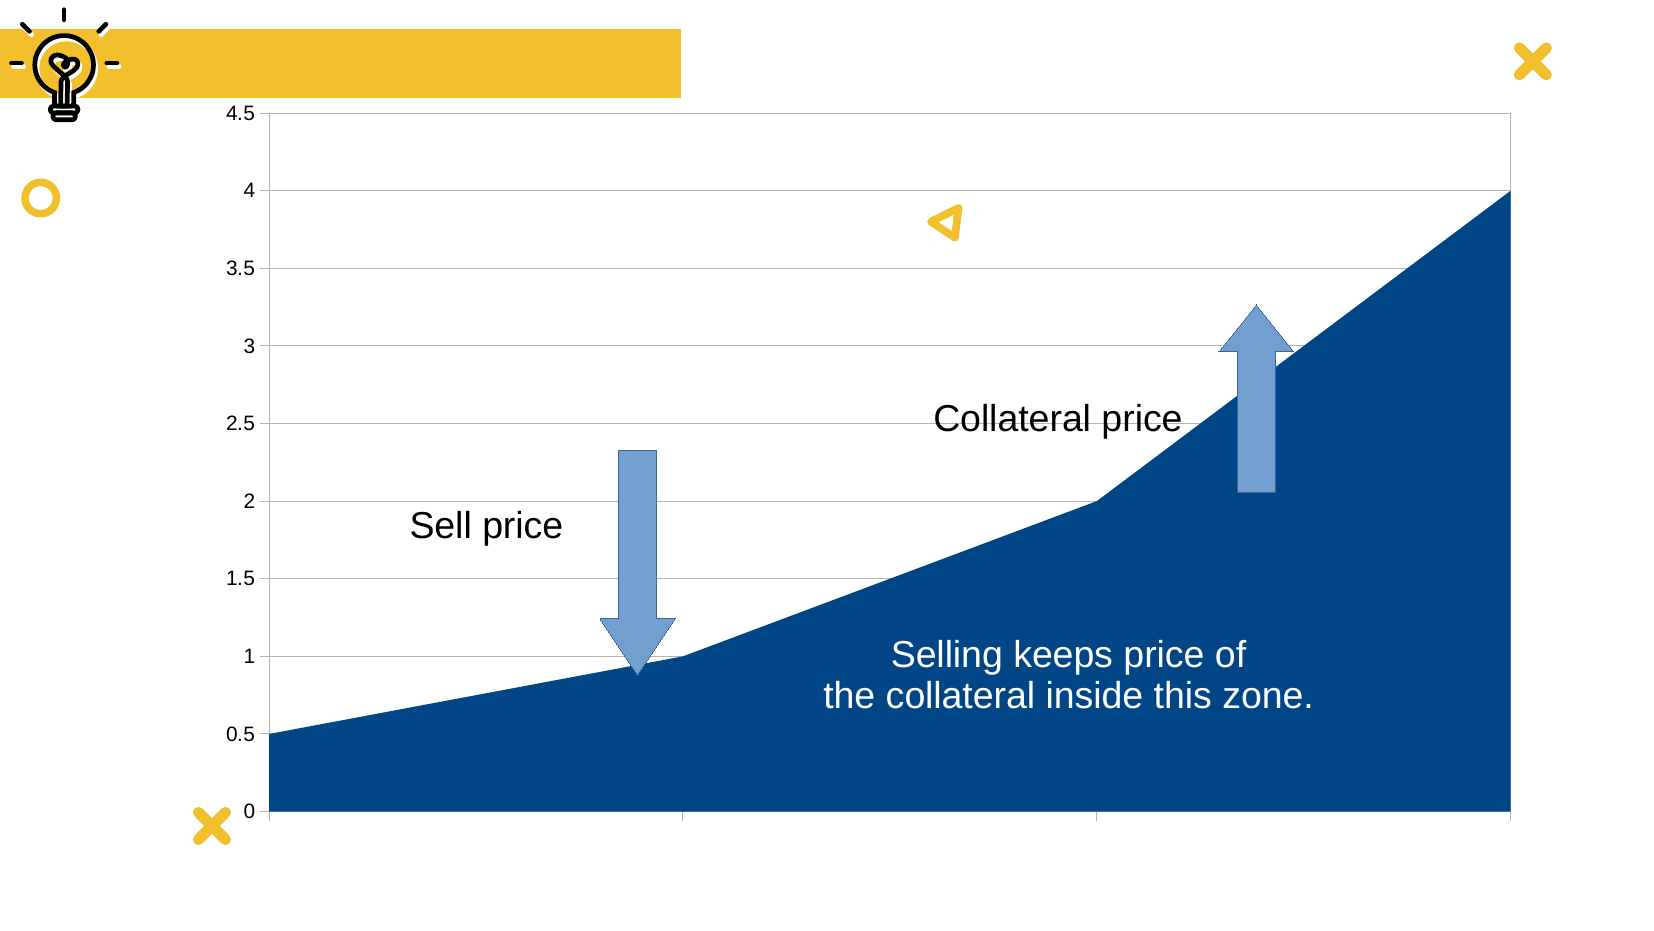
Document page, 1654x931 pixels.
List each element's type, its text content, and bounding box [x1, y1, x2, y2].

text_box [1218, 304, 1294, 493]
text_box Selling keeps price of the collateral inside this zone. [862, 600, 1275, 751]
chart [199, 86, 1538, 839]
text_box Sell price [355, 487, 618, 563]
text_box [600, 450, 676, 676]
text_box Collateral price [926, 380, 1190, 456]
